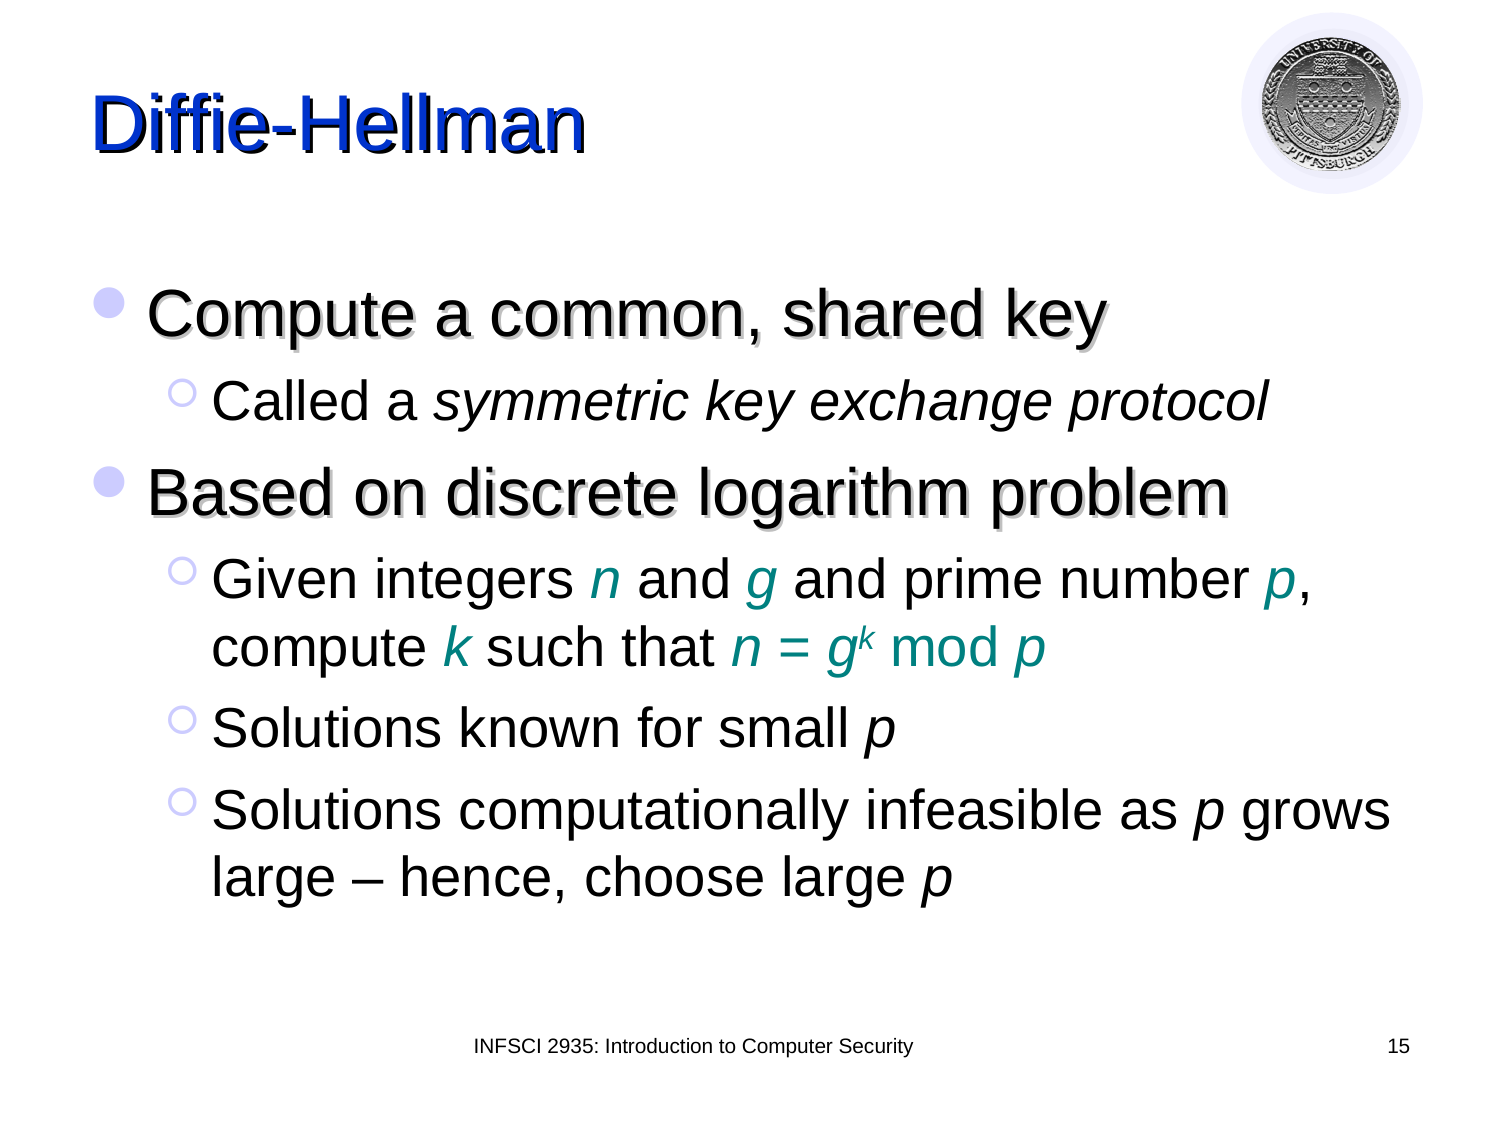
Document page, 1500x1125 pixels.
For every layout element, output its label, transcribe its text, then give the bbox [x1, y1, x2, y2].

list Compute a common, shared key Called a symmetric key exchange protocol Based on discrete logarithm problem Given integers n and g and prime number p, compute k such that n = gk mod p Solutions known for small p Solutions computationally infeasible as p grows large – hence, choose large p [75, 262, 1426, 1006]
title Diffie-Hellman [75, 24, 1426, 213]
